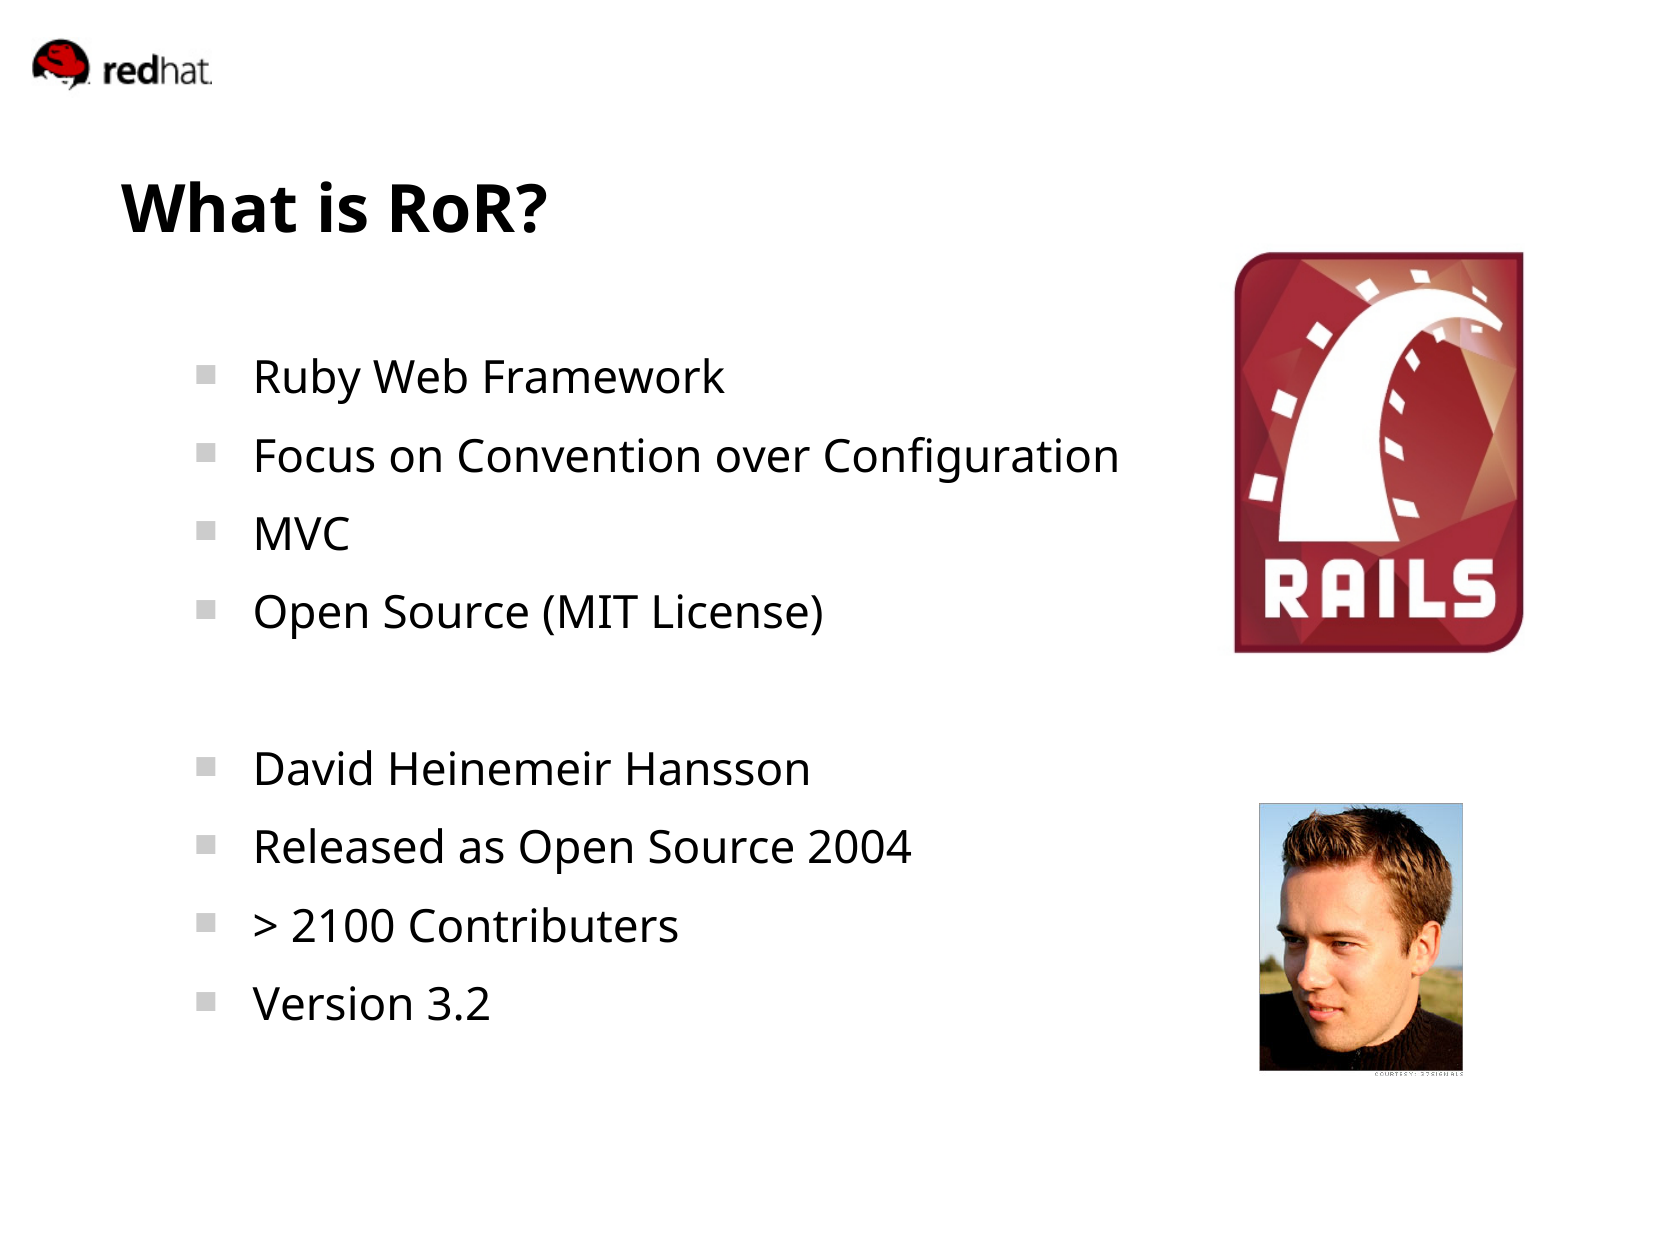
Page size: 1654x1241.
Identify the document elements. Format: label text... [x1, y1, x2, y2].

picture [31, 37, 212, 98]
picture [1200, 224, 1556, 685]
picture [1259, 803, 1463, 1076]
list Ruby Web Framework Focus on Convention over Configuration MVC Open Source (MIT License) David Heinemeir Hansson Released as Open Source 2004 > 2100 Contributers Version 3.2 [121, 344, 1534, 1127]
title What is RoR? [121, 102, 1534, 310]
